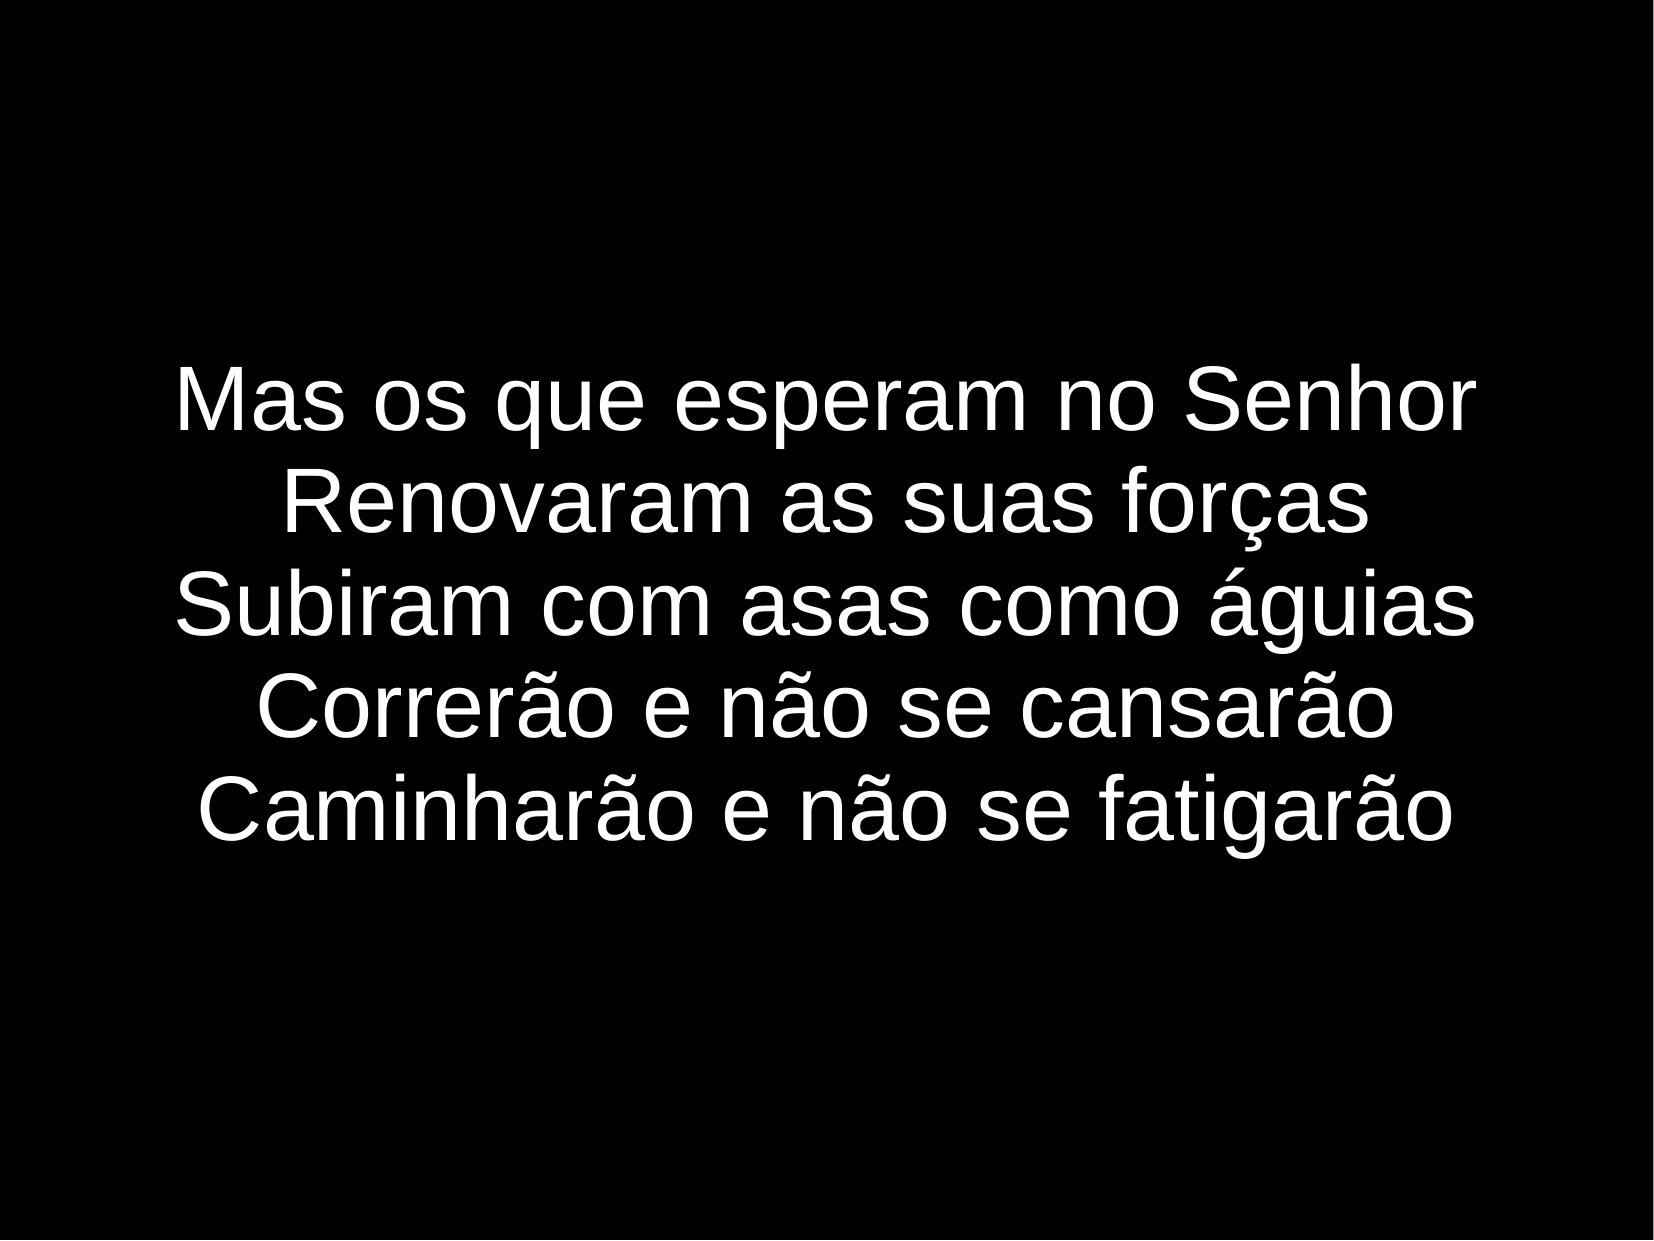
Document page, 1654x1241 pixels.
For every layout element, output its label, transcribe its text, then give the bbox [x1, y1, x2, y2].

subtitle Mas os que esperam no Senhor Renovaram as suas forças Subiram com asas como águias Correrão e não se cansarão Caminharão e não se fatigarão [82, 49, 1571, 1158]
